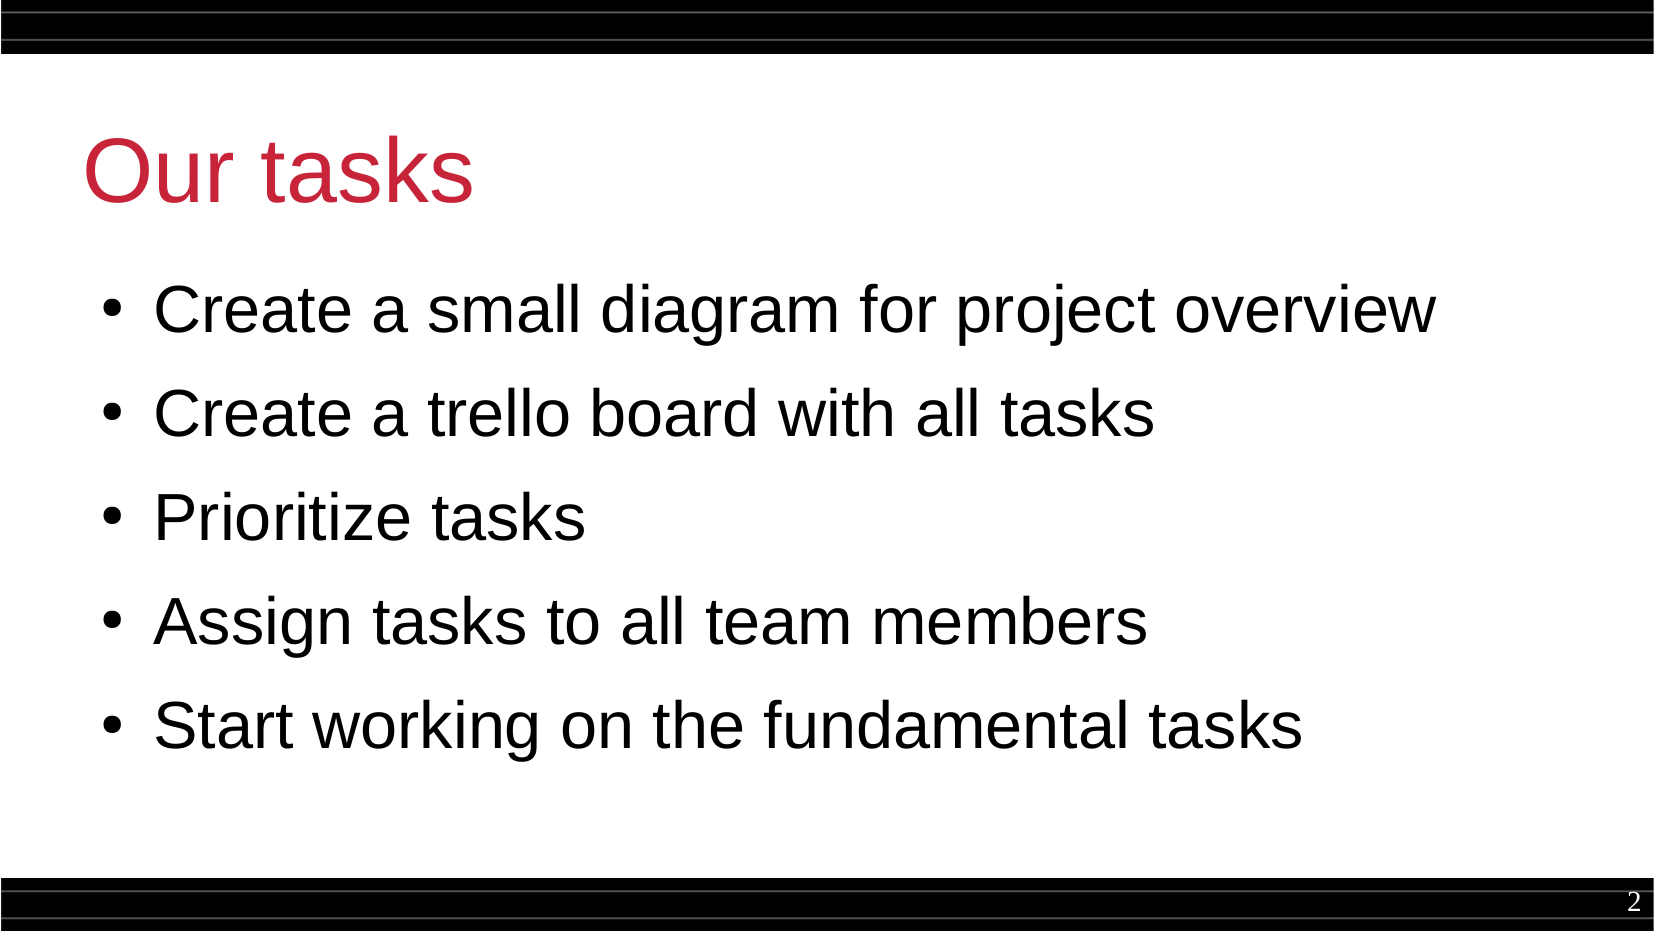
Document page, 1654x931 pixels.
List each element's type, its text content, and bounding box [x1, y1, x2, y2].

list Create a small diagram for project overview Create a trello board with all tasks Prioritize tasks Assign tasks to all team members Start working on the fundamental tasks [82, 271, 1571, 851]
title Our tasks [82, 92, 1571, 249]
picture [1, 0, 1654, 54]
picture [1, 878, 1654, 931]
